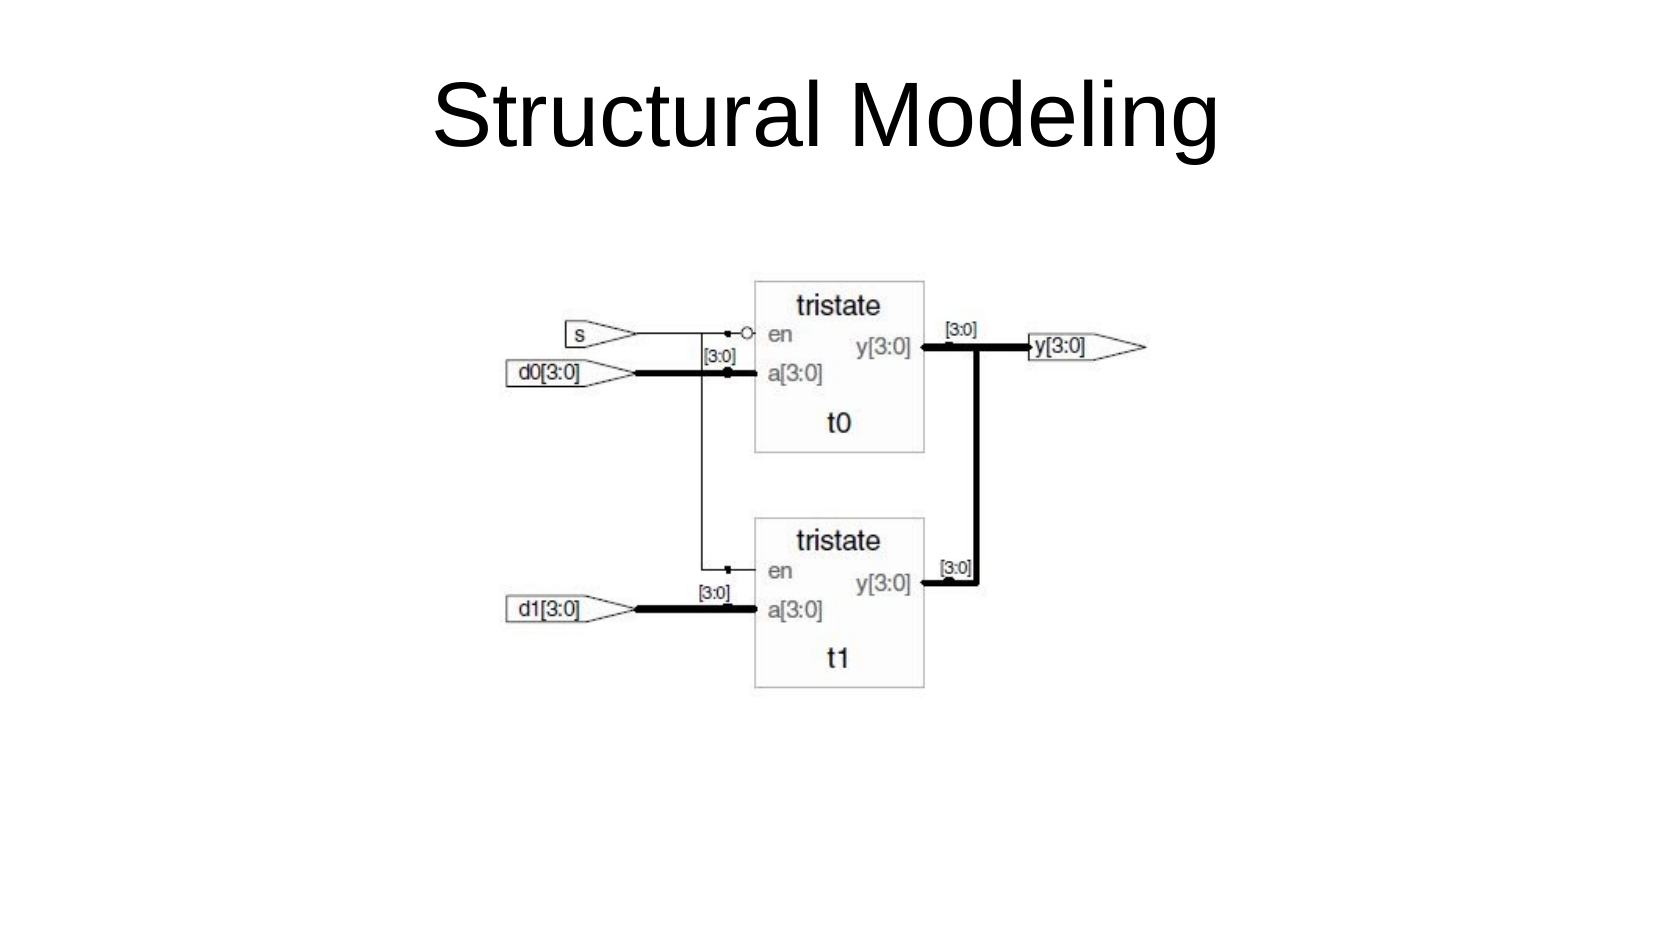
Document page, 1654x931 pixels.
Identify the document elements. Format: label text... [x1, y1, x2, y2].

title Structural Modeling [82, 37, 1571, 193]
picture [487, 234, 1177, 701]
